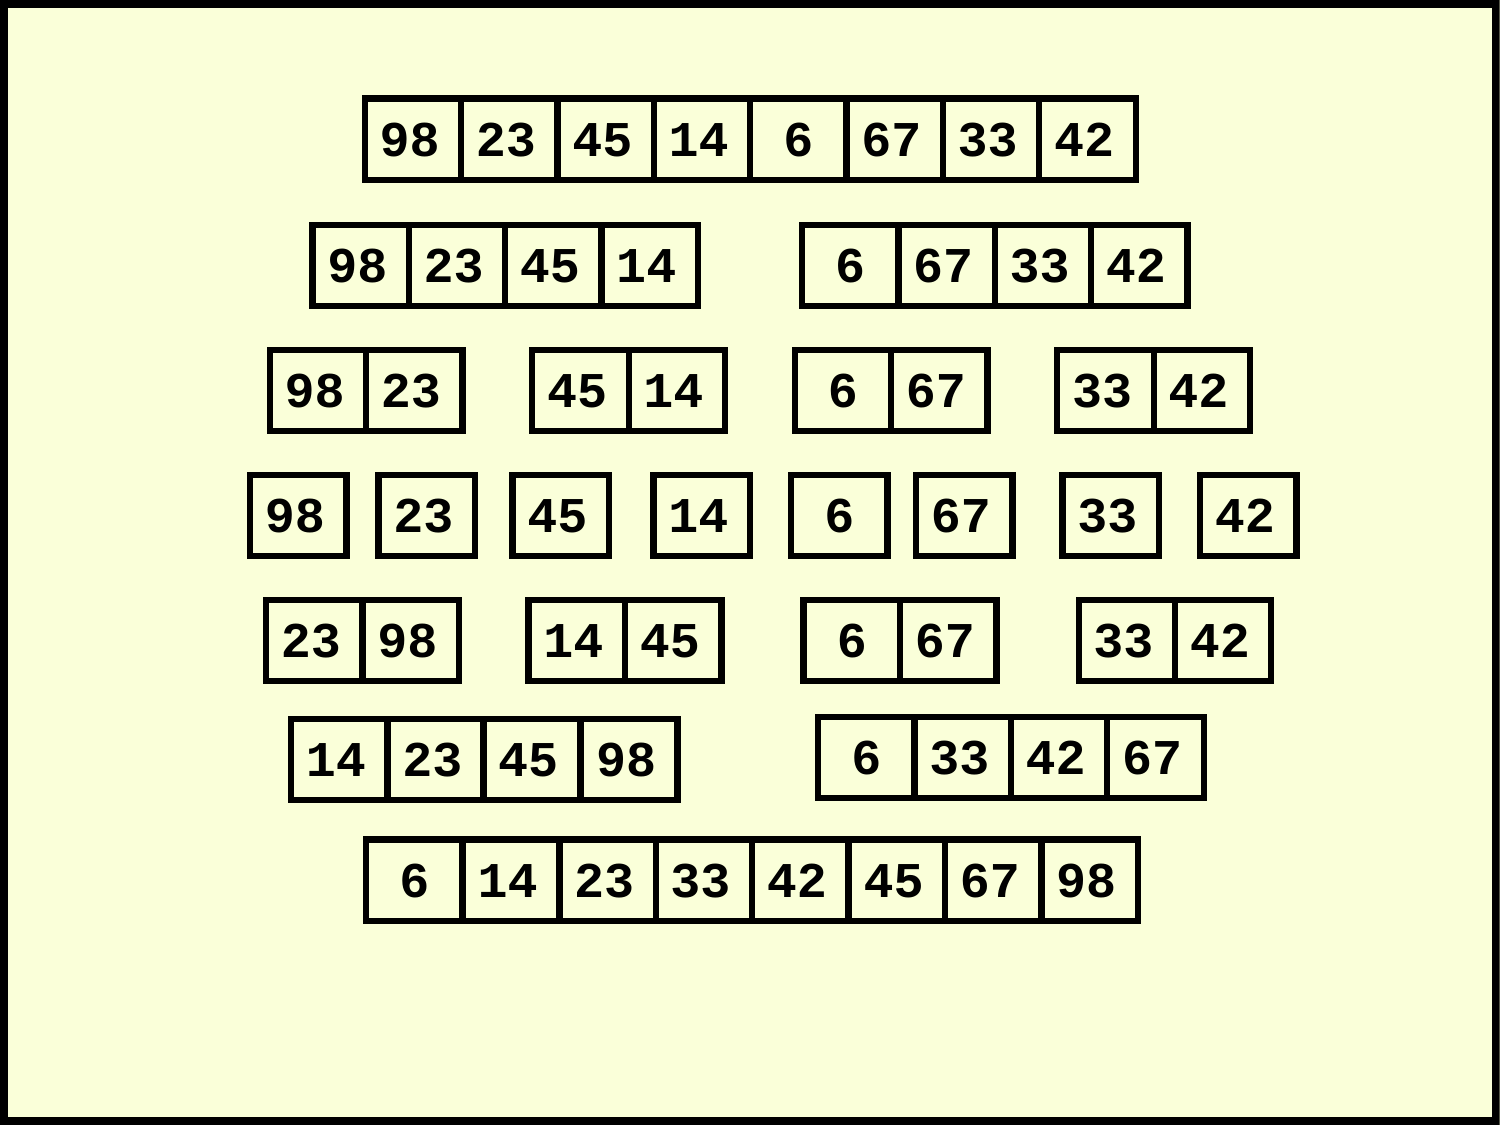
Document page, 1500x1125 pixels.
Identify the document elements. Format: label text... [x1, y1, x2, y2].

text_box 33 [914, 716, 1010, 798]
text_box 42 [1010, 716, 1107, 798]
text_box 33 [655, 839, 752, 921]
text_box 42 [752, 839, 848, 921]
text_box 45 [558, 98, 653, 180]
text_box 45 [848, 839, 945, 921]
text_box 45 [532, 350, 628, 432]
text_box 33 [1057, 350, 1153, 432]
text_box 45 [506, 224, 601, 307]
text_box 67 [847, 98, 942, 180]
text_box 42 [1200, 474, 1297, 557]
text_box 6 [818, 716, 914, 798]
text_box 33 [994, 224, 1091, 307]
text_box 33 [1062, 474, 1159, 557]
text_box 23 [266, 600, 362, 682]
text_box 67 [916, 474, 1013, 557]
text_box 42 [1091, 224, 1188, 307]
text_box 6 [750, 98, 847, 180]
text_box 14 [528, 600, 625, 682]
text_box 42 [1153, 350, 1251, 432]
text_box 33 [1078, 600, 1176, 682]
text_box 67 [1107, 716, 1204, 798]
text_box 23 [387, 718, 483, 801]
text_box 23 [559, 839, 655, 921]
text_box 33 [942, 98, 1039, 180]
text_box 45 [483, 718, 580, 801]
text_box 14 [628, 350, 726, 432]
text_box 14 [462, 839, 559, 921]
text_box 98 [249, 474, 347, 557]
text_box 67 [892, 350, 988, 432]
text_box 6 [366, 839, 462, 921]
text_box 98 [312, 224, 409, 307]
text_box 67 [945, 839, 1041, 921]
text_box 6 [791, 474, 888, 557]
text_box 23 [409, 224, 506, 307]
text_box 67 [899, 224, 994, 307]
text_box 98 [362, 600, 459, 682]
text_box 98 [269, 350, 367, 432]
text_box 45 [625, 600, 722, 682]
text_box 98 [364, 98, 462, 180]
text_box 14 [653, 474, 751, 557]
text_box 14 [601, 224, 698, 307]
text_box 6 [794, 350, 892, 432]
text_box 6 [803, 600, 901, 682]
text_box 98 [1041, 839, 1138, 921]
text_box 45 [512, 474, 609, 557]
text_box 23 [367, 350, 463, 432]
text_box 67 [901, 600, 997, 682]
text_box 14 [653, 98, 750, 180]
text_box 42 [1039, 98, 1136, 180]
text_box 14 [291, 718, 387, 801]
text_box 98 [581, 718, 678, 801]
text_box 23 [378, 474, 475, 557]
text_box 6 [802, 224, 899, 307]
text_box 42 [1176, 600, 1272, 682]
text_box 23 [462, 98, 558, 180]
